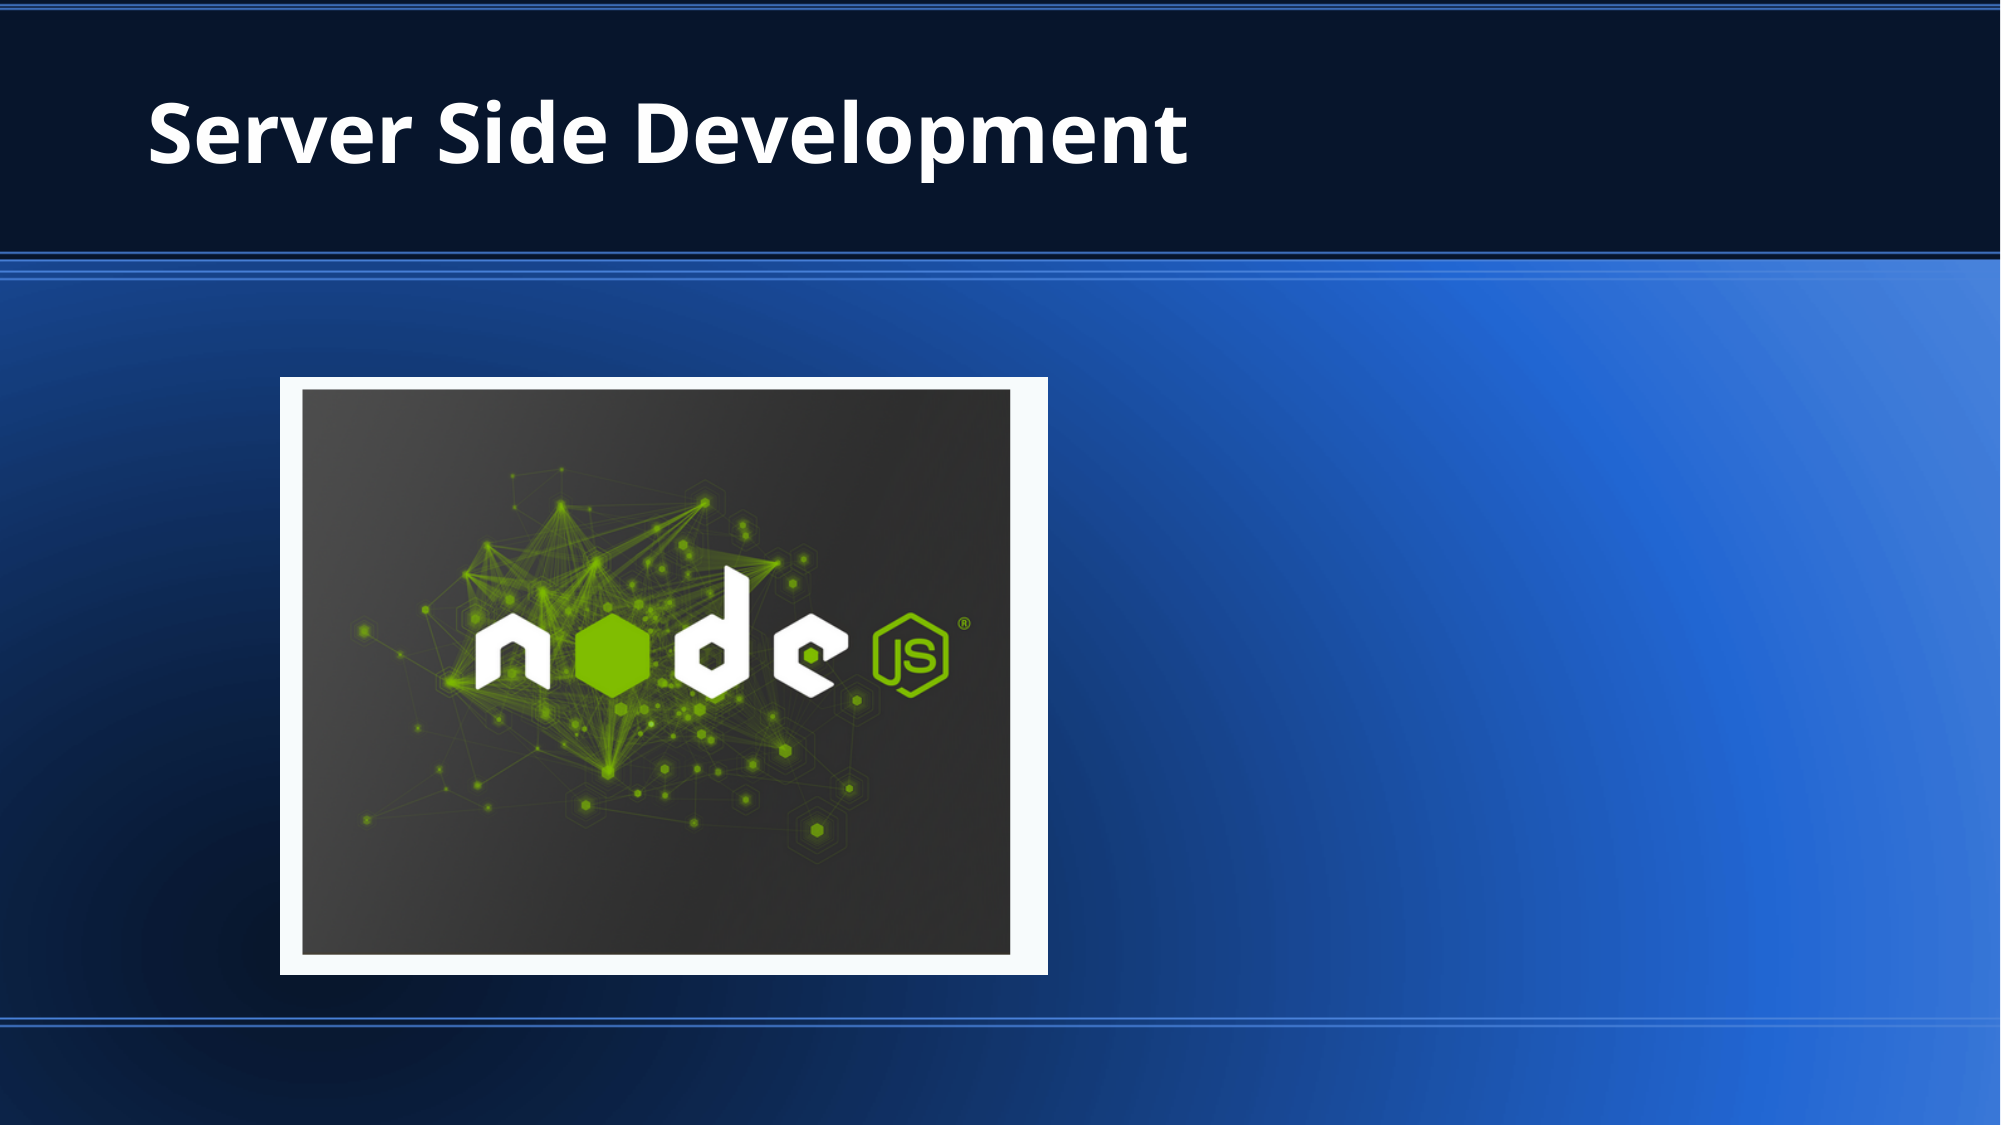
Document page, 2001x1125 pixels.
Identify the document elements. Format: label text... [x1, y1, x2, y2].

picture [0, 0, 2001, 1125]
title Server Side Development [132, 73, 1868, 233]
